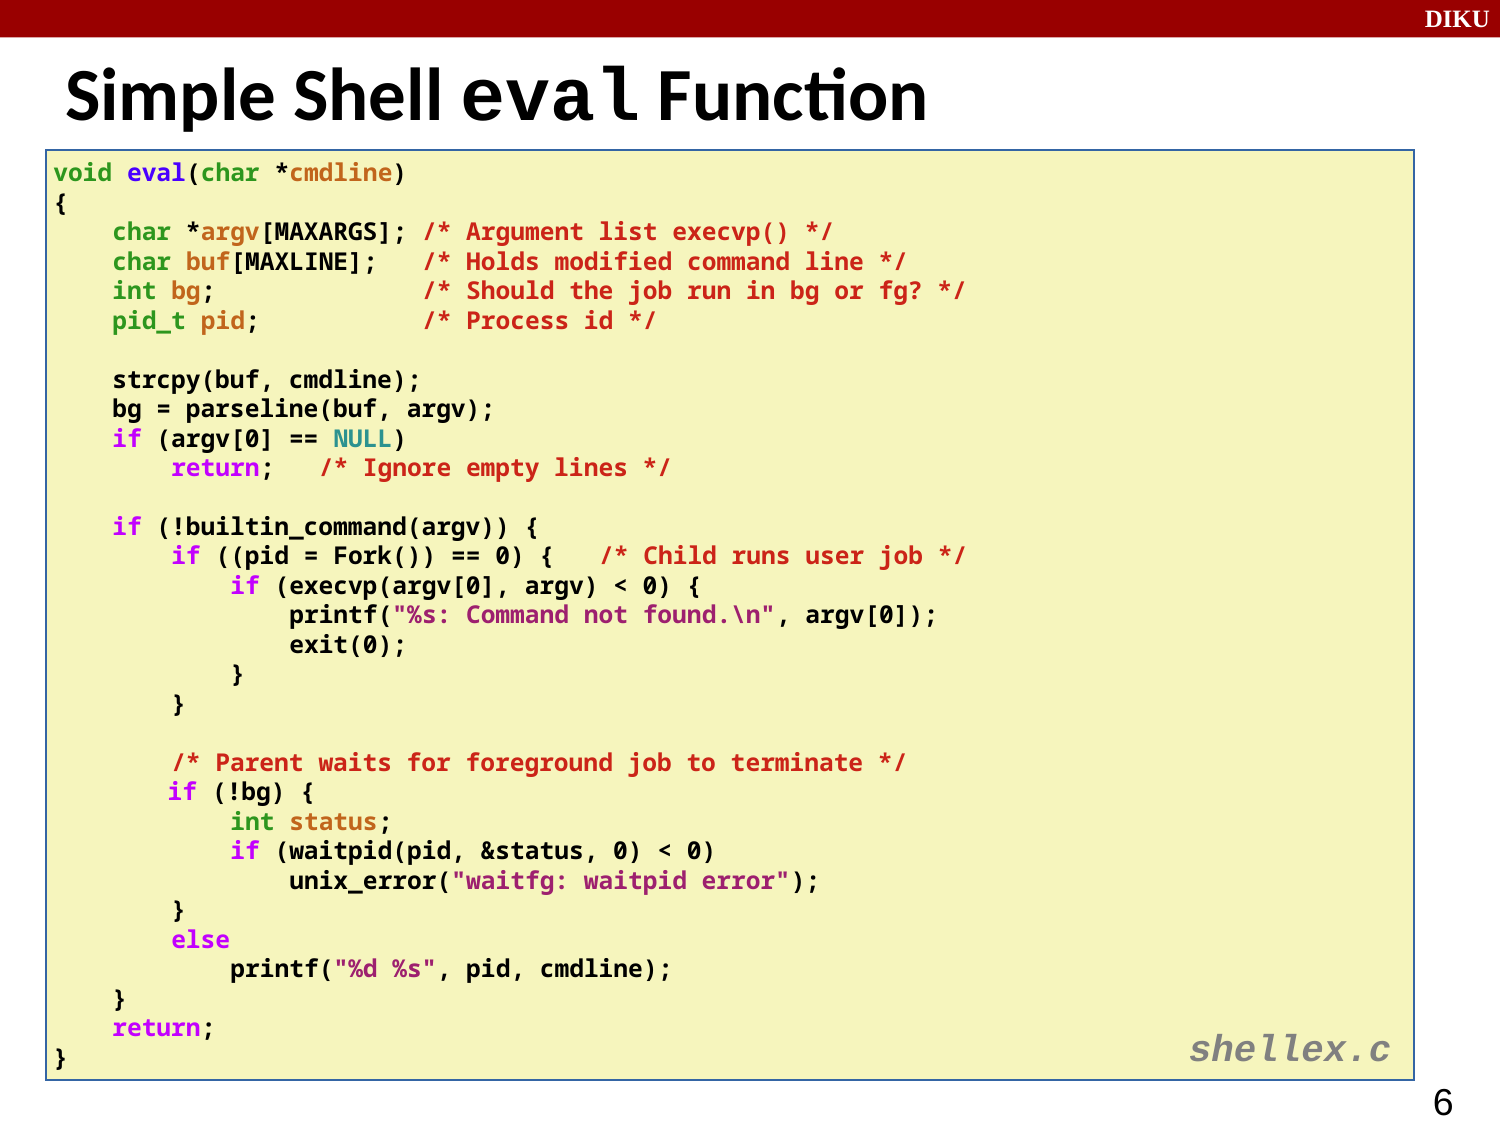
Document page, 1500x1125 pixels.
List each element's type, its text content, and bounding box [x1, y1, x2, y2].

text_box Simple Shell eval Function [49, 25, 1159, 149]
text_box void eval(char *cmdline) { char *argv[MAXARGS]; /* Argument list execvp() */ char buf[MAXLINE]; /* Holds modified command line */ int bg; /* Should the job run in bg or fg? */ pid_t pid; /* Process id */ strcpy(buf, cmdline); bg = parseline(buf, argv); if (argv[0] == NULL) return; /* Ignore empty lines */ if (!builtin_command(argv)) { if ((pid = Fork()) == 0) { /* Child runs user job */ if (execvp(argv[0], argv) < 0) { printf("%s: Command not found.\n", argv[0]); exit(0); } } /* Parent waits for foreground job to terminate */ if (!bg) { int status; if (waitpid(pid, &status, 0) < 0) unix_error("waitfg: waitpid error"); } else printf("%d %s", pid, cmdline); } return; } [45, 149, 1414, 1080]
text_box shellex.c [1174, 1019, 1407, 1080]
